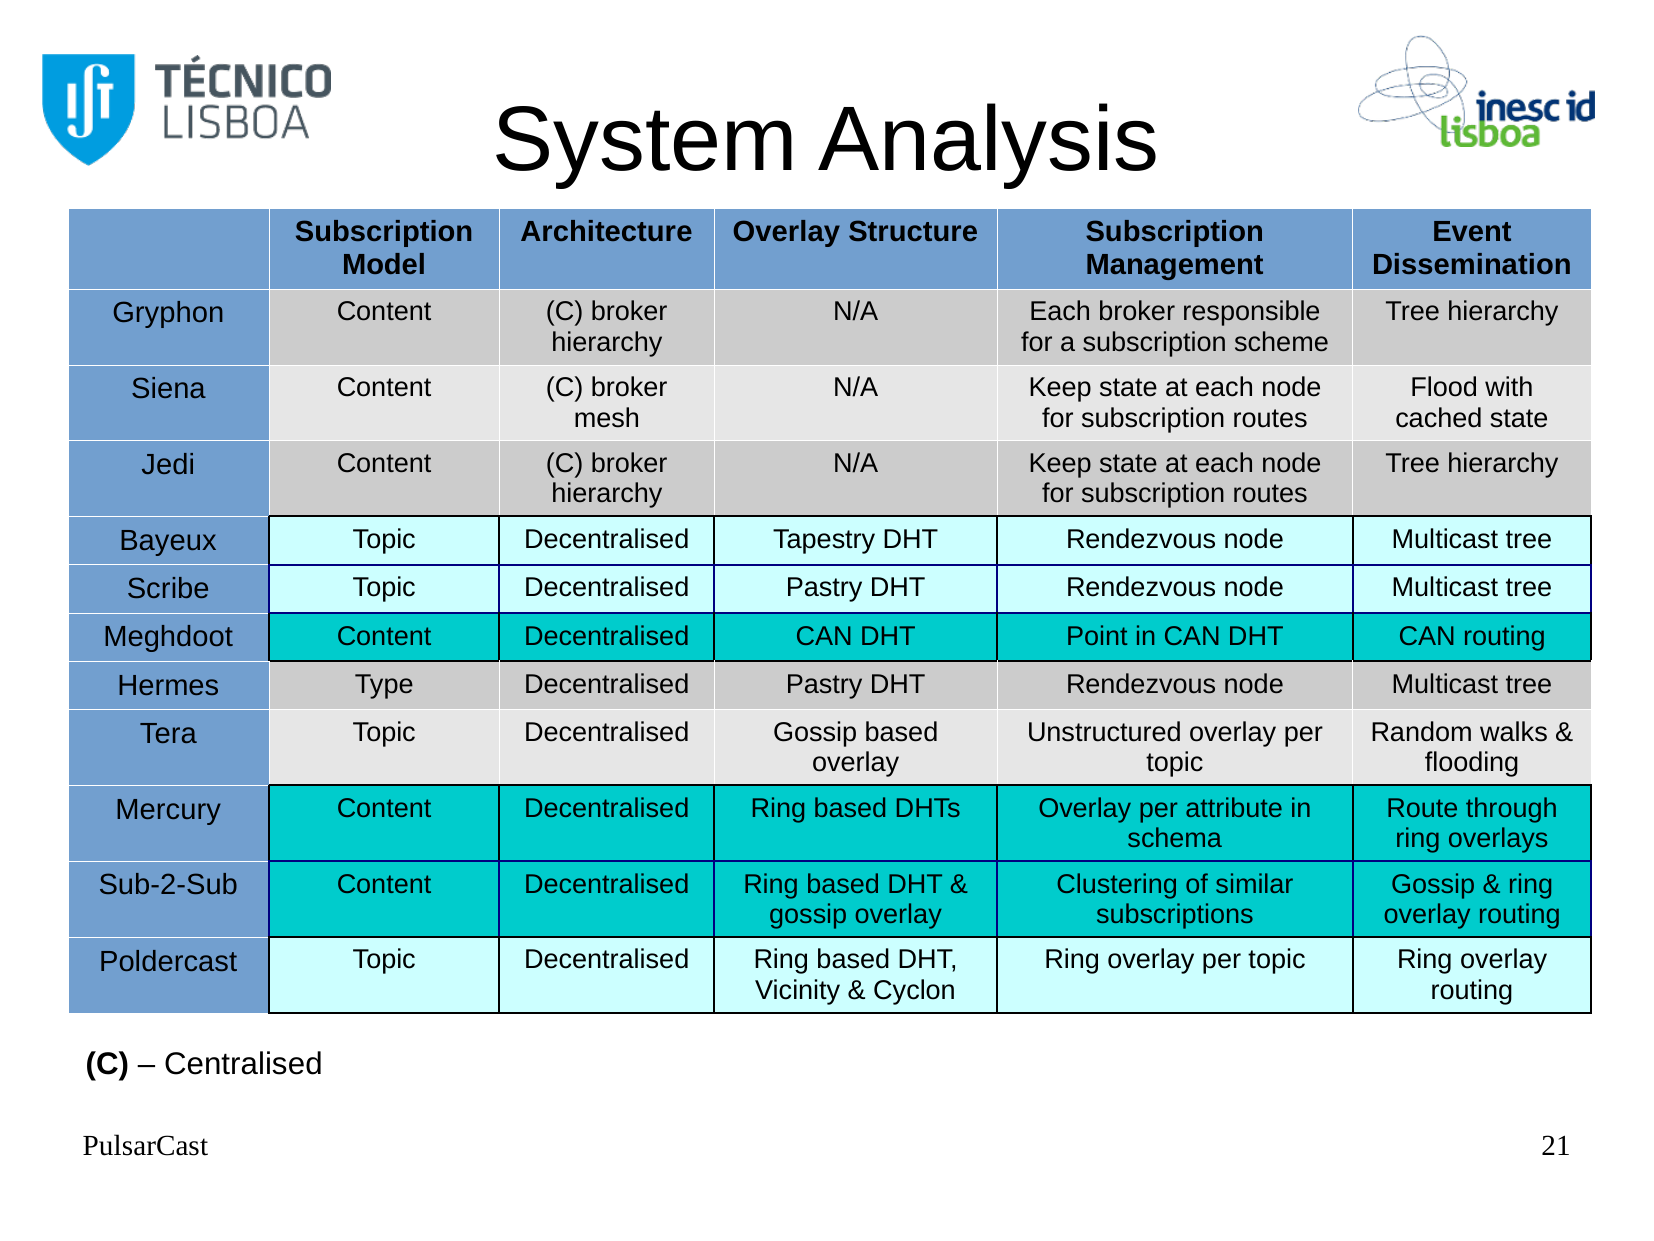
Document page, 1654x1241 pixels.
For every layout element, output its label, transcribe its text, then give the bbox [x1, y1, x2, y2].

table_cell Decentralised [500, 938, 713, 1012]
table_cell Decentralised [500, 862, 713, 936]
table_cell Content [270, 614, 498, 660]
table_cell Ring based DHT & gossip overlay [715, 862, 996, 936]
table_header Subscription Model [270, 209, 499, 289]
table_cell Topic [270, 710, 499, 784]
table_cell Pastry DHT [715, 566, 996, 612]
table_cell Keep state at each node for subscription routes [998, 441, 1352, 515]
table_cell Ring based DHT, Vicinity & Cyclon [715, 938, 996, 1012]
table_cell Decentralised [500, 710, 714, 784]
table_header Overlay Structure [715, 209, 997, 289]
table_cell Each broker responsible for a subscription scheme [998, 290, 1352, 365]
table_cell Content [270, 862, 498, 936]
table_cell Tree hierarchy [1353, 290, 1591, 365]
table_cell Rendezvous node [998, 566, 1352, 612]
table_cell Decentralised [500, 786, 713, 860]
table_header Subscription Management [998, 209, 1352, 289]
table_cell (C) broker mesh [500, 366, 714, 440]
table_cell Flood with cached state [1353, 366, 1591, 440]
table_cell N/A [715, 290, 997, 365]
table_cell Content [270, 441, 499, 515]
table_cell Gossip based overlay [715, 710, 997, 784]
table_cell Tapestry DHT [715, 517, 996, 564]
table_cell Mercury [69, 786, 268, 861]
table_cell Topic [270, 938, 498, 1012]
table_cell Content [270, 366, 499, 440]
table_cell Pastry DHT [715, 662, 997, 709]
text_box (C) – Centralised [70, 1039, 1571, 1133]
table_cell Multicast tree [1353, 662, 1591, 709]
table_cell Overlay per attribute in schema [998, 786, 1352, 860]
picture [68, 125, 82, 138]
table_cell (C) broker hierarchy [500, 290, 714, 365]
table_cell Gryphon [69, 290, 269, 365]
table_cell Bayeux [69, 517, 268, 564]
picture [68, 83, 76, 118]
table_cell Decentralised [500, 662, 714, 709]
table_cell CAN DHT [715, 614, 996, 660]
table_cell Content [270, 290, 499, 365]
table_cell Tera [69, 710, 269, 785]
table_header Architecture [500, 209, 714, 289]
table_cell Ring based DHTs [715, 786, 996, 860]
table_cell Tree hierarchy [1353, 441, 1591, 515]
table_cell N/A [715, 441, 997, 515]
table_cell Topic [270, 517, 498, 564]
table_cell Sub-2-Sub [69, 862, 268, 937]
table_cell Point in CAN DHT [998, 614, 1352, 660]
table_cell Keep state at each node for subscription routes [998, 366, 1352, 440]
table_cell Meghdoot [69, 614, 268, 661]
table_cell Hermes [69, 662, 269, 709]
table_cell Poldercast [69, 938, 268, 1013]
table_cell Ring overlay routing [1354, 938, 1590, 1012]
table_cell Rendezvous node [998, 517, 1352, 564]
picture [1571, 35, 1595, 147]
table_cell Unstructured overlay per topic [998, 710, 1352, 784]
table_cell Route through ring overlays [1354, 786, 1590, 860]
table_cell Decentralised [500, 517, 713, 564]
table_cell N/A [715, 366, 997, 440]
table_cell Rendezvous node [998, 662, 1352, 709]
table_cell Type [270, 662, 499, 709]
table_cell Scribe [69, 565, 268, 613]
table_header [69, 209, 269, 289]
table_cell Jedi [69, 441, 269, 516]
table_cell Topic [270, 566, 498, 612]
table_cell Decentralised [500, 614, 713, 660]
table_cell Clustering of similar subscriptions [998, 862, 1352, 936]
table_cell Gossip & ring overlay routing [1354, 862, 1590, 936]
table_cell Decentralised [500, 566, 713, 612]
table_cell CAN routing [1354, 614, 1590, 660]
table_header Event Dissemination [1353, 209, 1591, 289]
table_cell Multicast tree [1354, 517, 1590, 564]
title System Analysis [82, 23, 1571, 208]
table_cell Random walks & flooding [1353, 710, 1591, 784]
table_cell Multicast tree [1354, 566, 1590, 612]
table_cell Ring overlay per topic [998, 938, 1352, 1012]
picture [42, 106, 82, 166]
table_cell Siena [69, 366, 269, 440]
table_cell (C) broker hierarchy [500, 441, 714, 515]
table_cell Content [270, 786, 498, 860]
